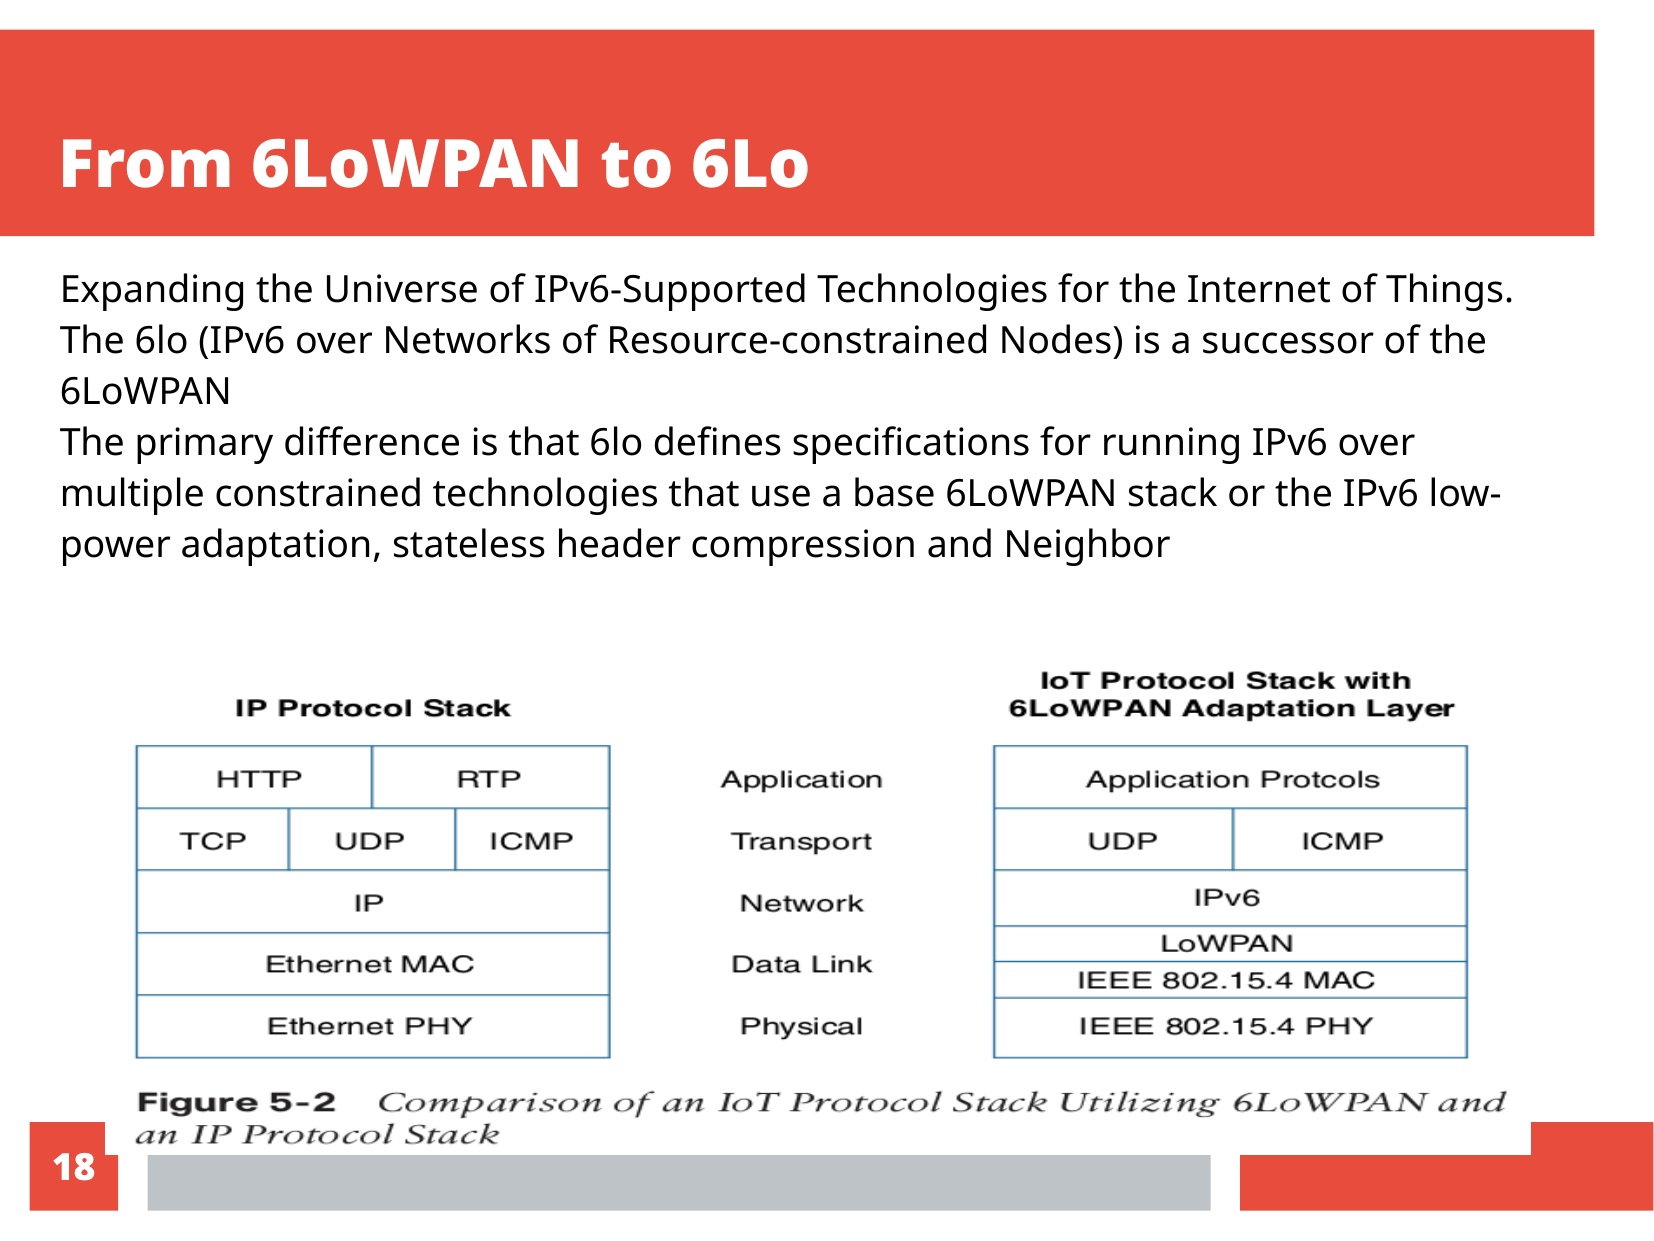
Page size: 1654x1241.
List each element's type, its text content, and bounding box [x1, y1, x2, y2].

picture [105, 659, 1531, 1156]
text_box Expanding the Universe of IPv6-Supported Technologies for the Internet of Things. The 6lo (IPv6 over Networks of Resource-constrained Nodes) is a successor of the 6LoWPAN The primary difference is that 6lo defines specifications for running IPv6 over multiple constrained technologies that use a base 6LoWPAN stack or the IPv6 low-power adaptation, stateless header compression and Neighbor [45, 255, 1576, 1111]
title From 6LoWPAN to 6Lo [59, 59, 1595, 207]
